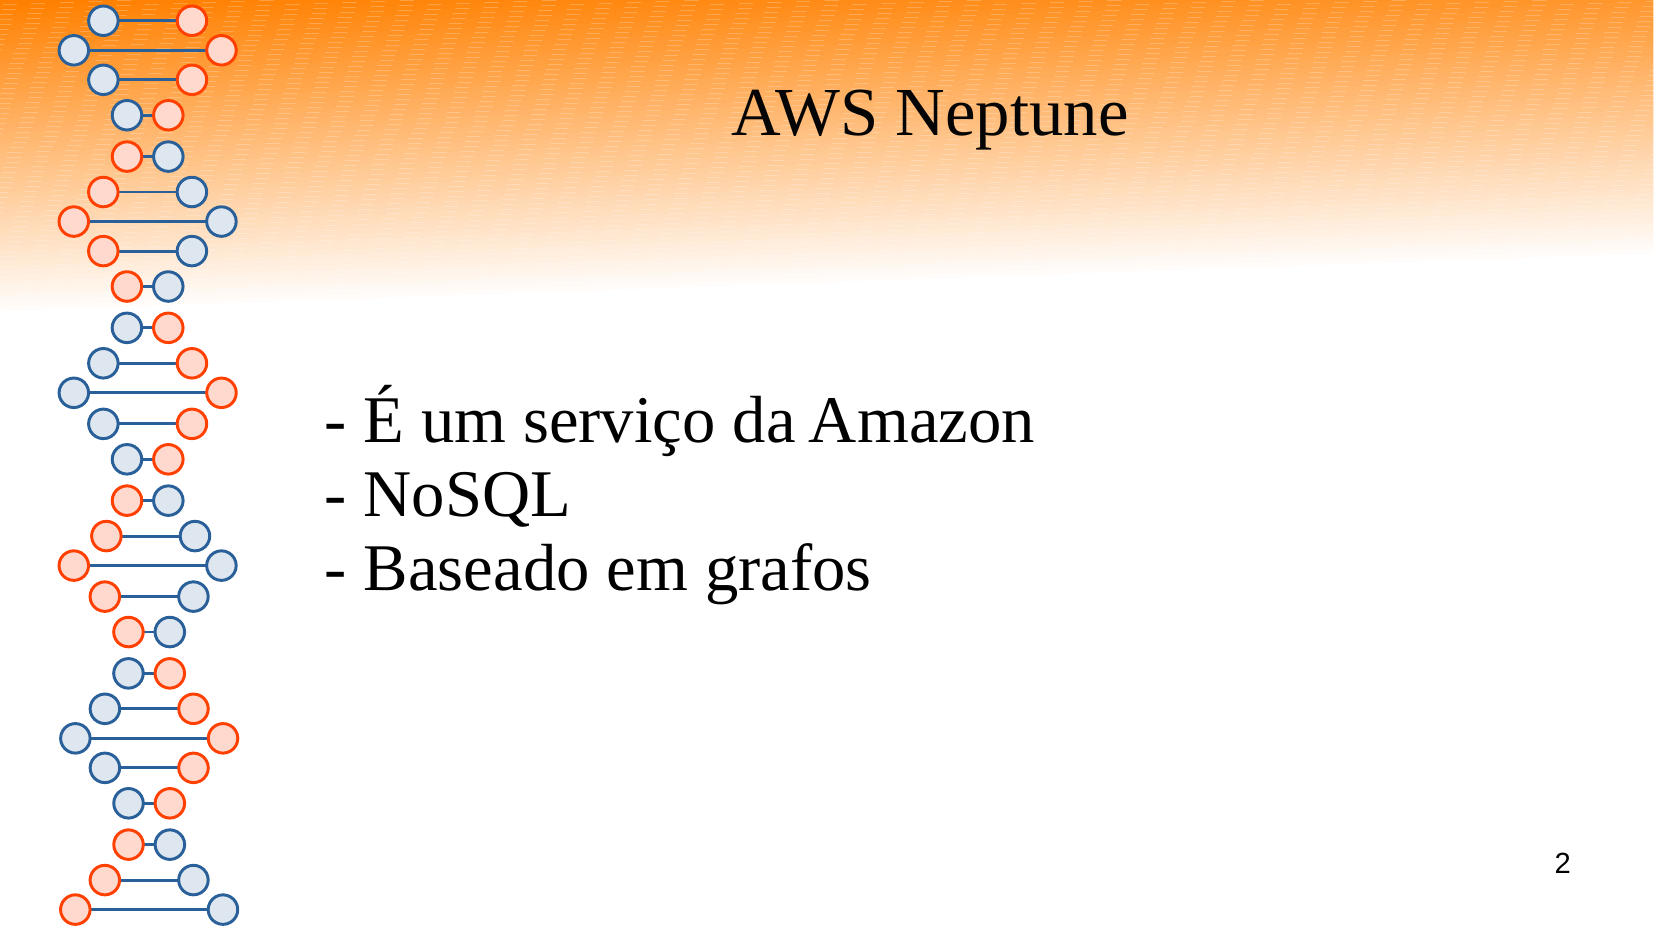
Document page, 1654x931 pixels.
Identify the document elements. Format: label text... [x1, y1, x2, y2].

subtitle - É um serviço da Amazon - NoSQL - Baseado em grafos [265, 224, 1595, 764]
title AWS Neptune [265, 35, 1595, 189]
